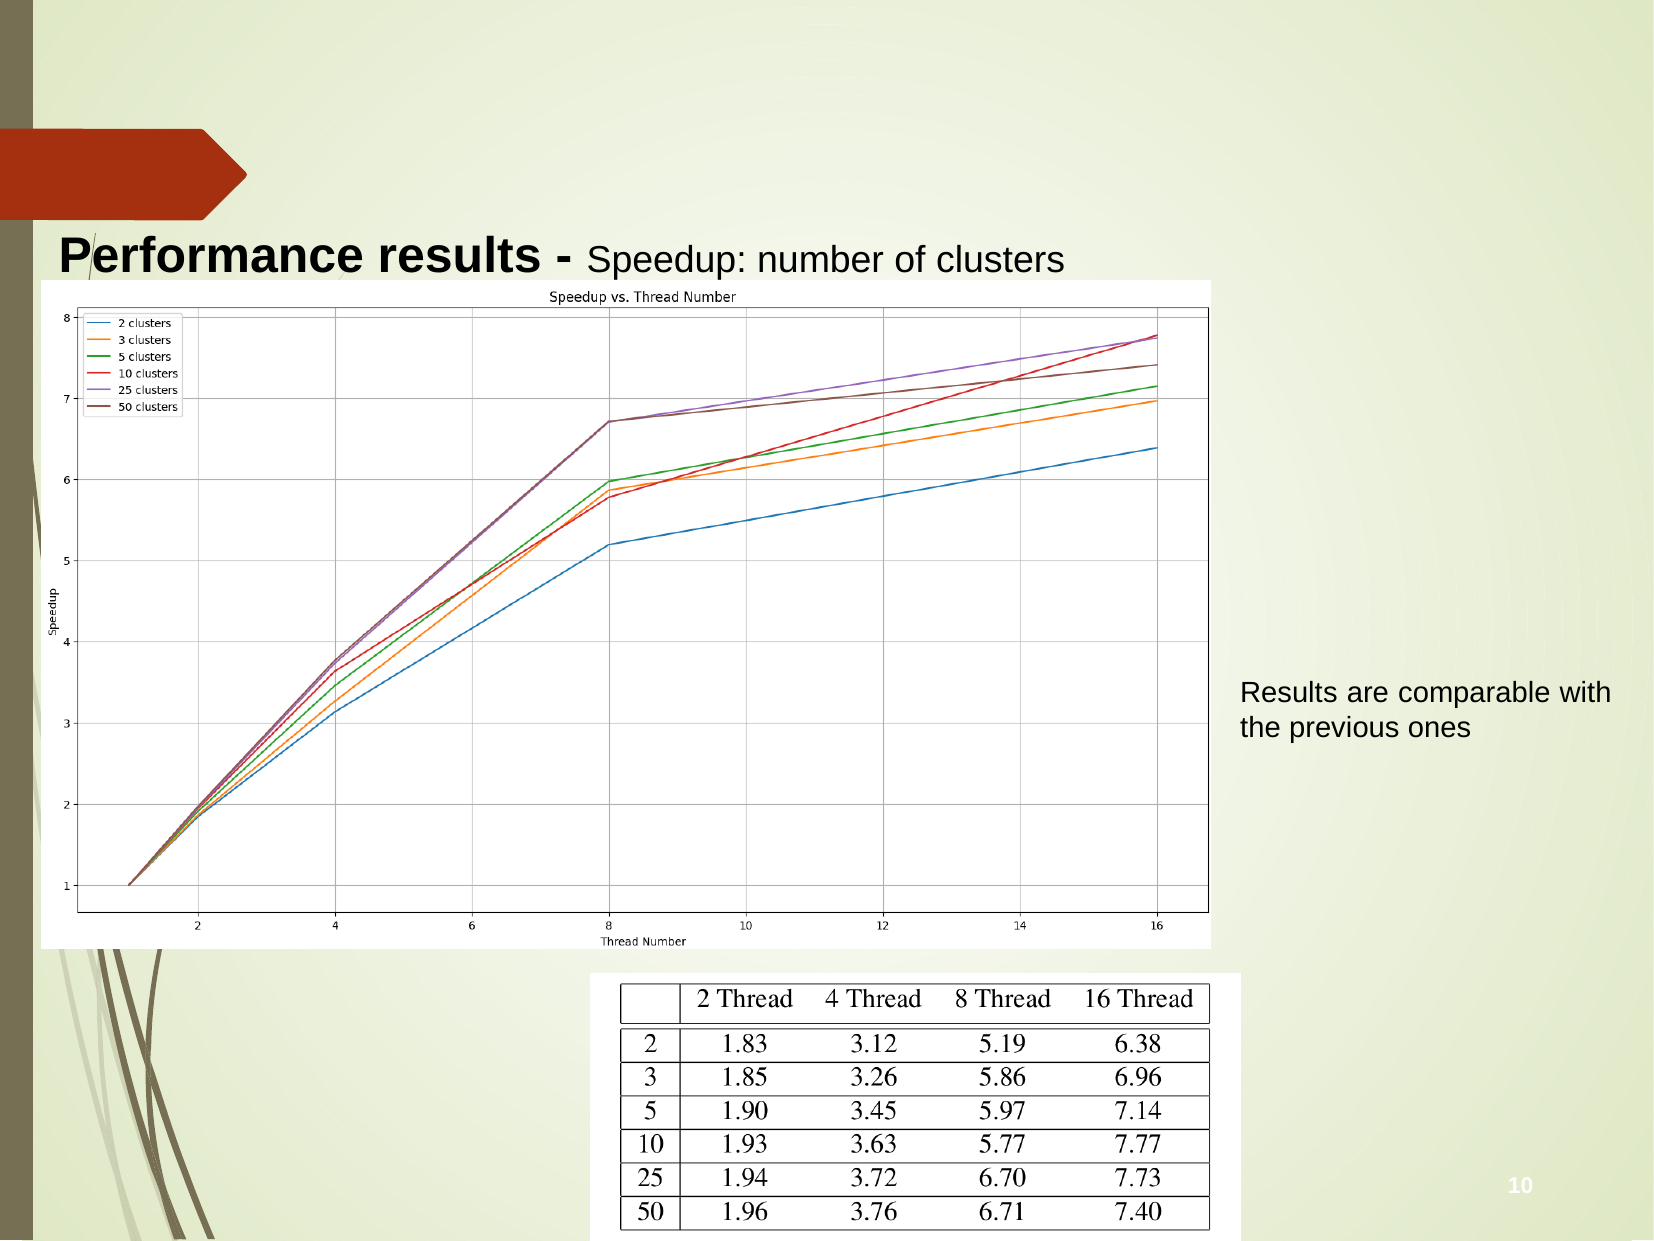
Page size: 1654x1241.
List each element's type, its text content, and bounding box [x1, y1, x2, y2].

text_box Performance results - Speedup: number of clusters [58, 192, 1085, 280]
text_box 10 [1505, 1160, 1536, 1208]
text_box Results are comparable with the previous ones [1240, 206, 1613, 1211]
picture [590, 973, 1241, 1241]
picture [41, 280, 1211, 949]
